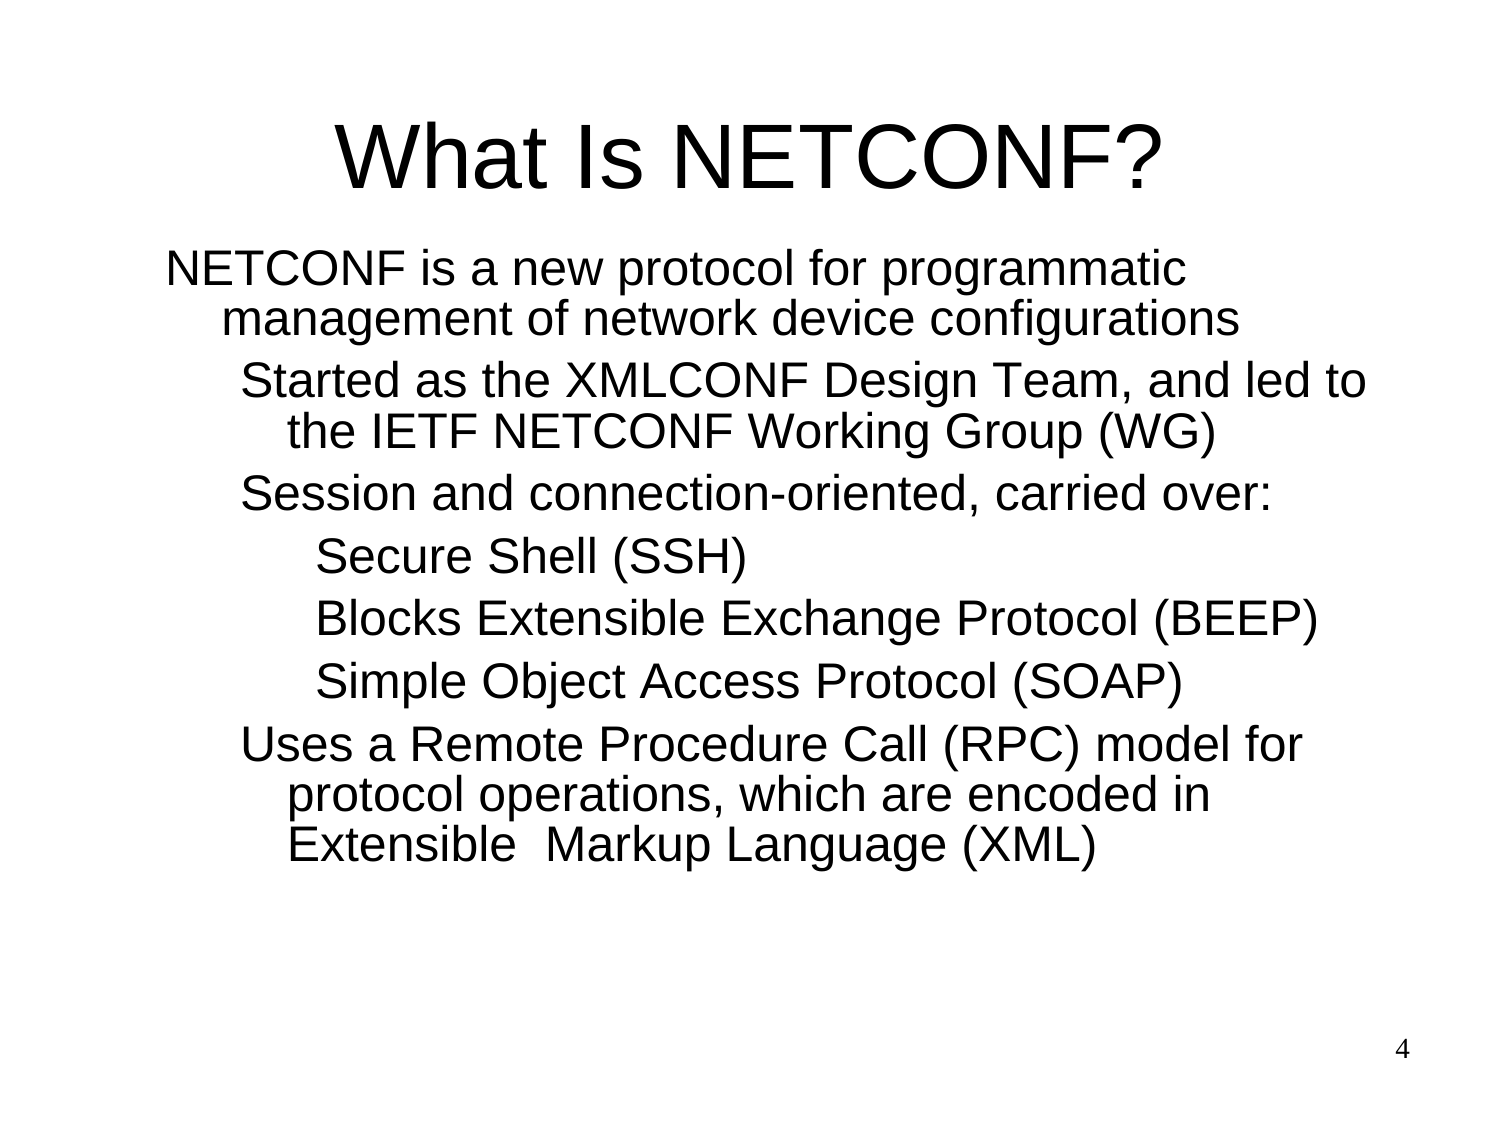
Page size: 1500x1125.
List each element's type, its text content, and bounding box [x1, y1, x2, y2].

title What Is NETCONF? [75, 61, 1426, 216]
list NETCONF is a new protocol for programmatic management of network device configurations Started as the XMLCONF Design Team, and led to the IETF NETCONF Working Group (WG) Session and connection-oriented, carried over: Secure Shell (SSH) Blocks Extensible Exchange Protocol (BEEP) Simple Object Access Protocol (SOAP) Uses a Remote Procedure Call (RPC) model for protocol operations, which are encoded in Extensible Markup Language (XML) [149, 237, 1400, 976]
